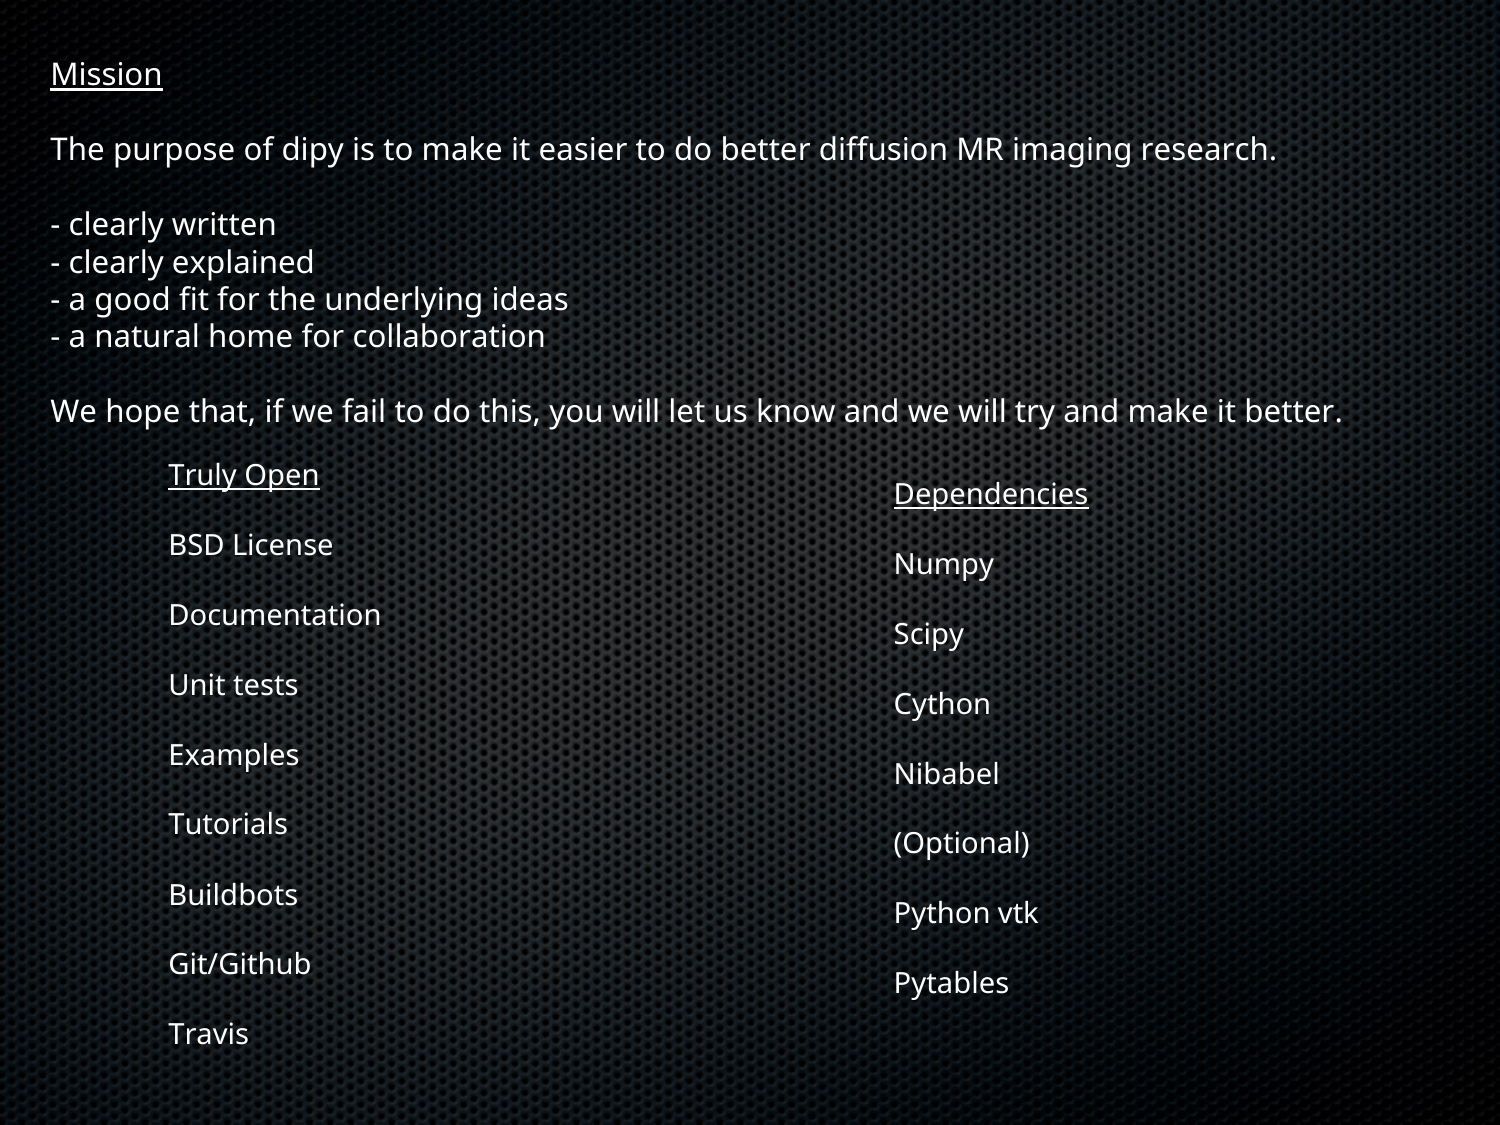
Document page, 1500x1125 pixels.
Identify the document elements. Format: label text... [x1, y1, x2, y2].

picture [0, 0, 1500, 1125]
text_box Dependencies Numpy Scipy Cython Nibabel (Optional) Python vtk Pytables [878, 474, 1117, 1043]
text_box Mission The purpose of dipy is to make it easier to do better diffusion MR imaging research. - clearly written - clearly explained - a good fit for the underlying ideas - a natural home for collaboration We hope that, if we fail to do this, you will let us know and we will try and make it better. [35, 47, 1465, 474]
text_box Truly Open BSD License Documentation Unit tests Examples Tutorials Buildbots Git/Github Travis [153, 474, 409, 1125]
